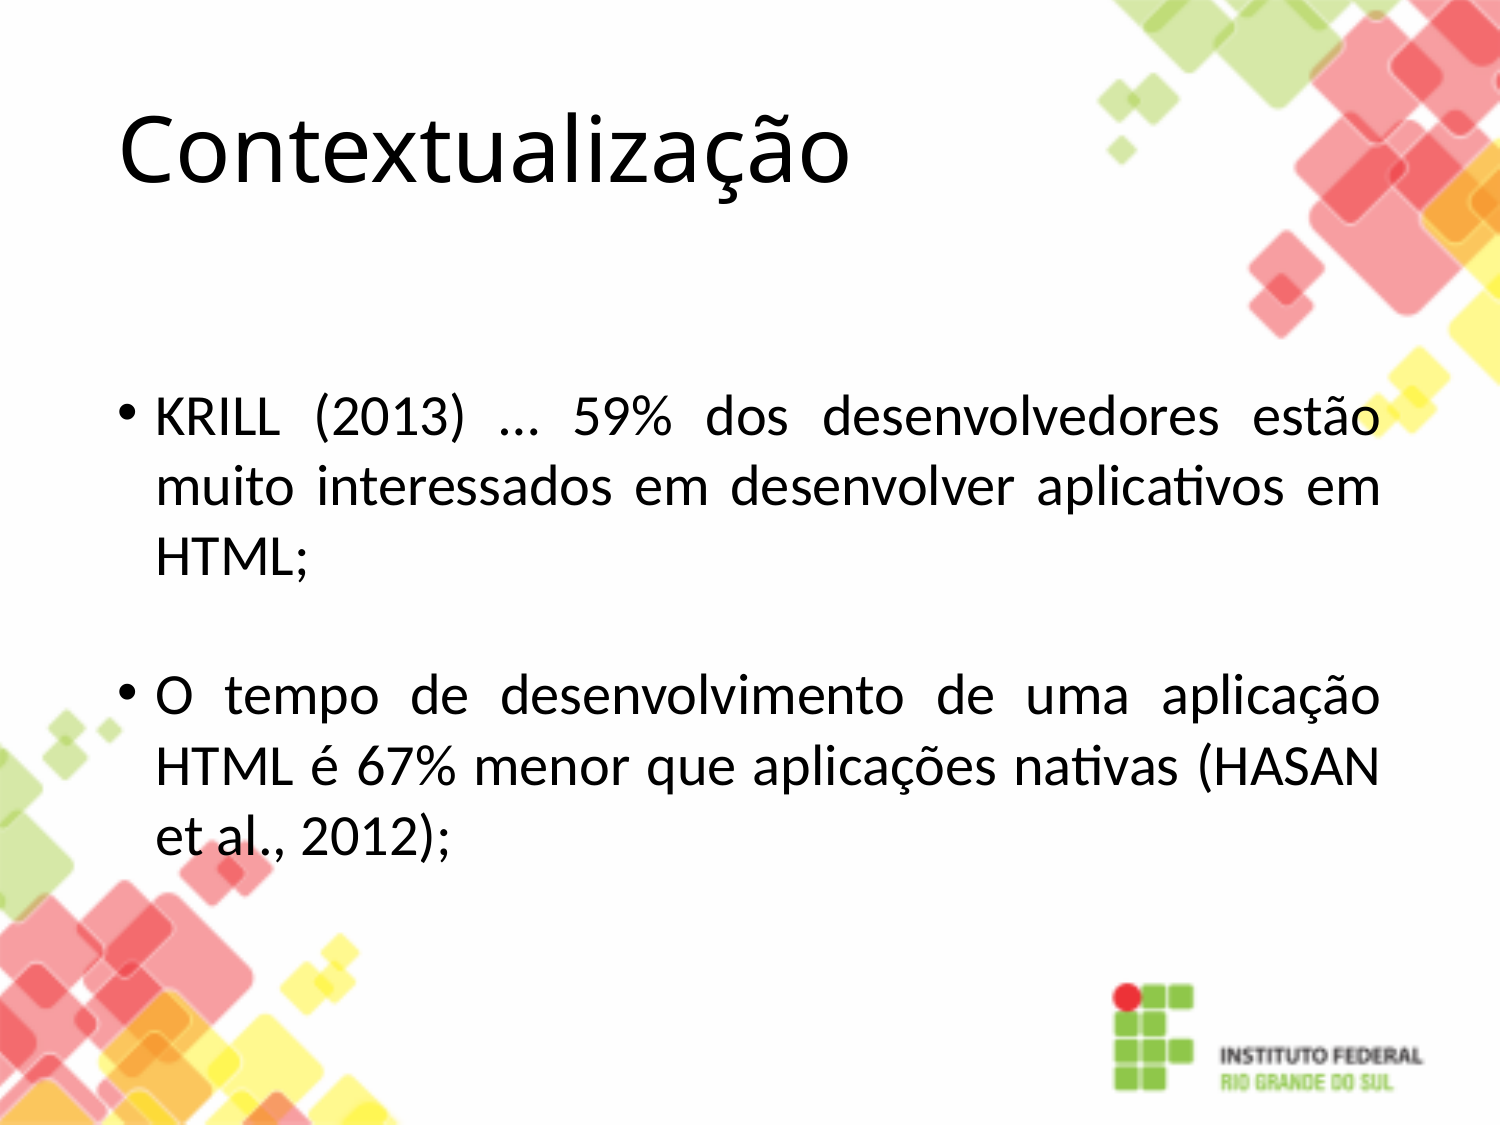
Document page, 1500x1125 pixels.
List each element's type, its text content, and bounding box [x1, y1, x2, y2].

text_box Contextualização [103, 59, 1397, 278]
text_box KRILL (2013) … 59% dos desenvolvedores estão muito interessados em desenvolver aplicativos em HTML; O tempo de desenvolvimento de uma aplicação HTML é 67% menor que aplicações nativas (HASAN et al., 2012); [103, 299, 1397, 1014]
picture [0, 0, 1500, 1125]
